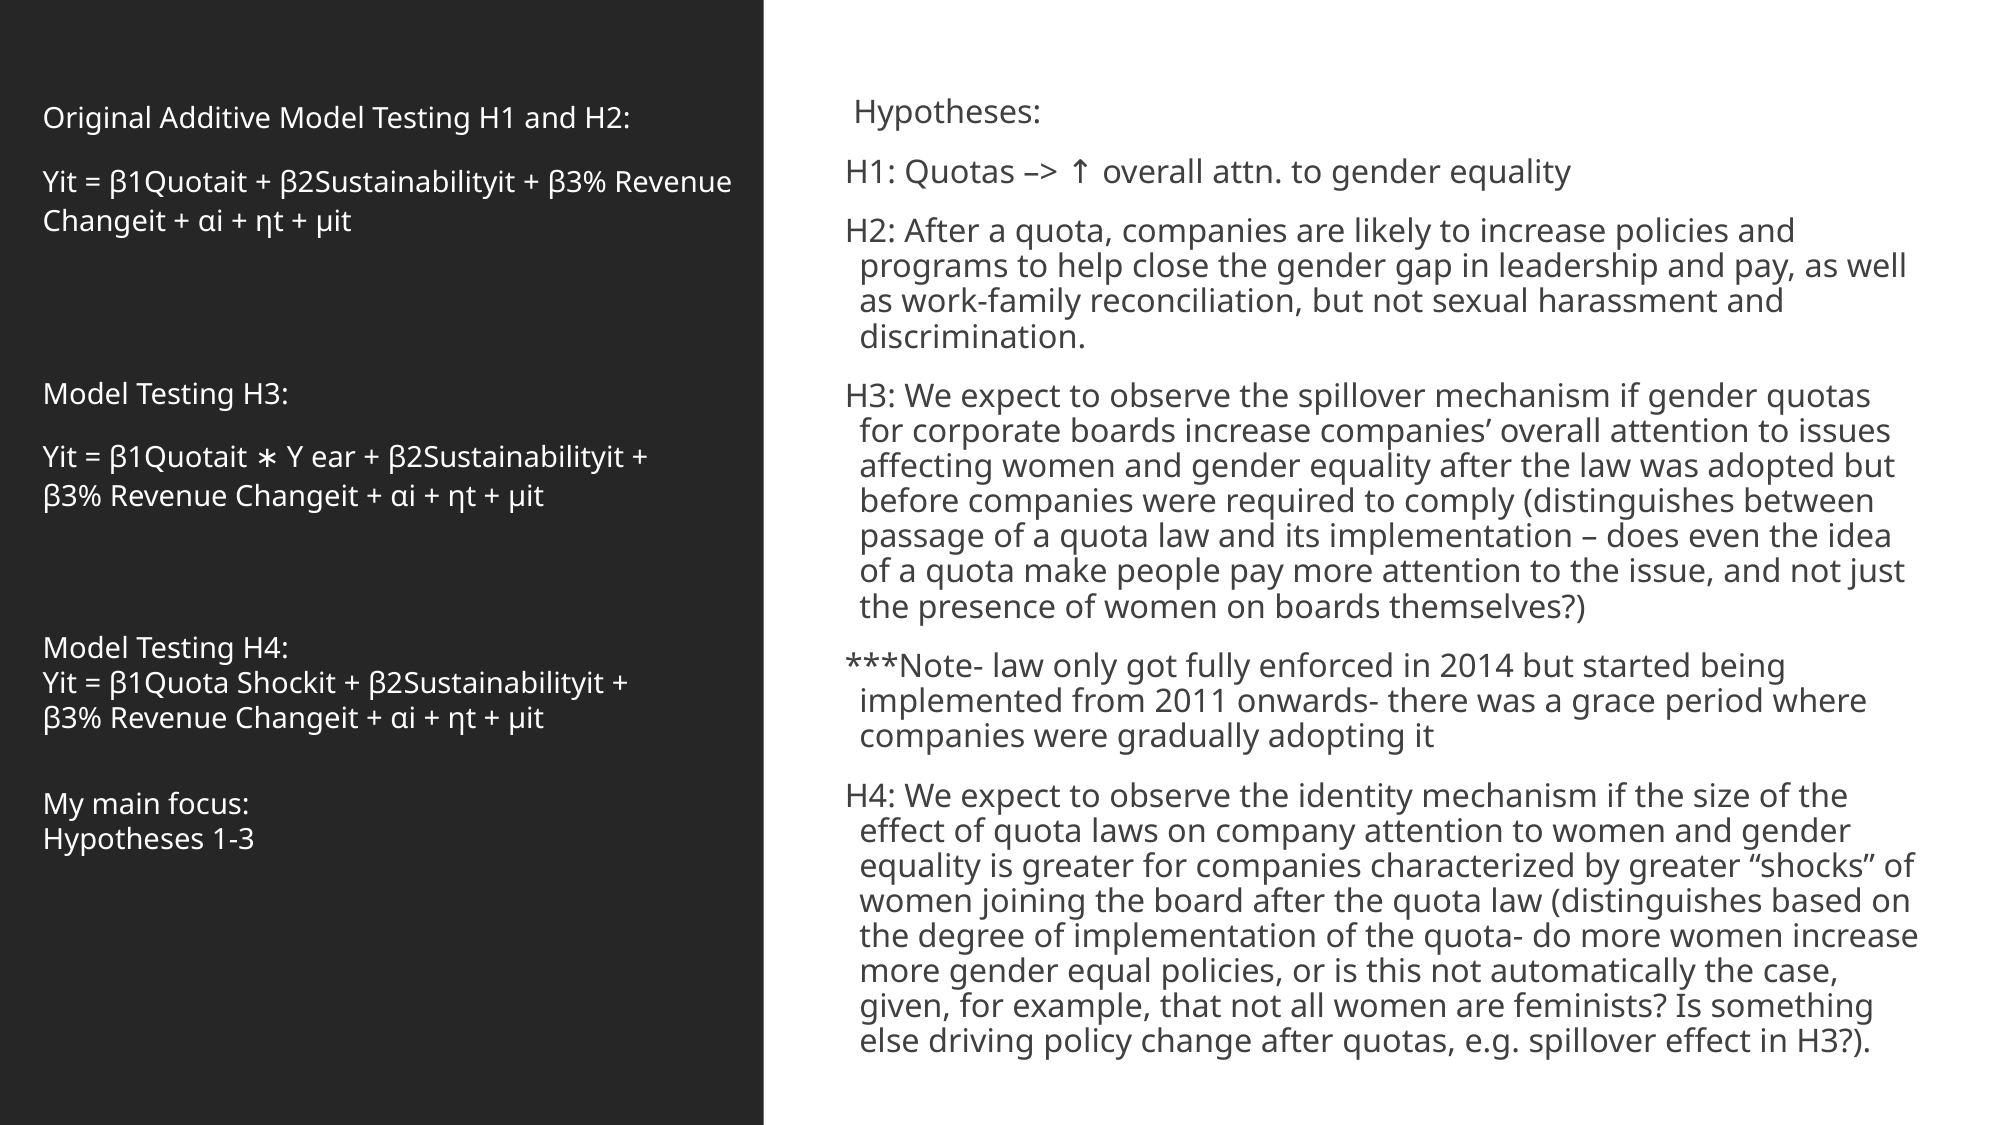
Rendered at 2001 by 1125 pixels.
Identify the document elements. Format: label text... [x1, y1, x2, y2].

text_box Model Testing H3: Yit = β1Quotait ∗ Y ear + β2Sustainabilityit + β3% Revenue Changeit + αi + ηt + µit [27, 364, 712, 622]
text_box Hypotheses: H1: Quotas –> ↑ overall attn. to gender equality H2: After a quota, companies are likely to increase policies and programs to help close the gender gap in leadership and pay, as well as work-family reconciliation, but not sexual harassment and discrimination. H3: We expect to observe the spillover mechanism if gender quotas for corporate boards increase companies’ overall attention to issues affecting women and gender equality after the law was adopted but before companies were required to comply (distinguishes between passage of a quota law and its implementation – does even the idea of a quota make people pay more attention to the issue, and not just the presence of women on boards themselves?) ***Note- law only got fully enforced in 2014 but started being implemented from 2011 onwards- there was a grace period where companies were gradually adopting it H4: We expect to observe the identity mechanism if the size of the effect of quota laws on company attention to women and gender equality is greater for companies characterized by greater “shocks” of women joining the board after the quota law (distinguishes based on the degree of implementation of the quota- do more women increase more gender equal policies, or is this not automatically the case, given, for example, that not all women are feminists? Is something else driving policy change after quotas, e.g. spillover effect in H3?). [830, 24, 1924, 1104]
text_box My main focus: Hypotheses 1-3 [27, 778, 681, 864]
text_box [27, 707, 785, 906]
list Original Additive Model Testing H1 and H2: Yit = β1Quotait + β2Sustainabilityit + β3% Revenue Changeit + αi + ηt + µit [27, 88, 785, 287]
text_box Model Testing H4: Yit = β1Quota Shockit + β2Sustainabilityit + β3% Revenue Changeit + αi + ηt + µit [27, 621, 681, 743]
